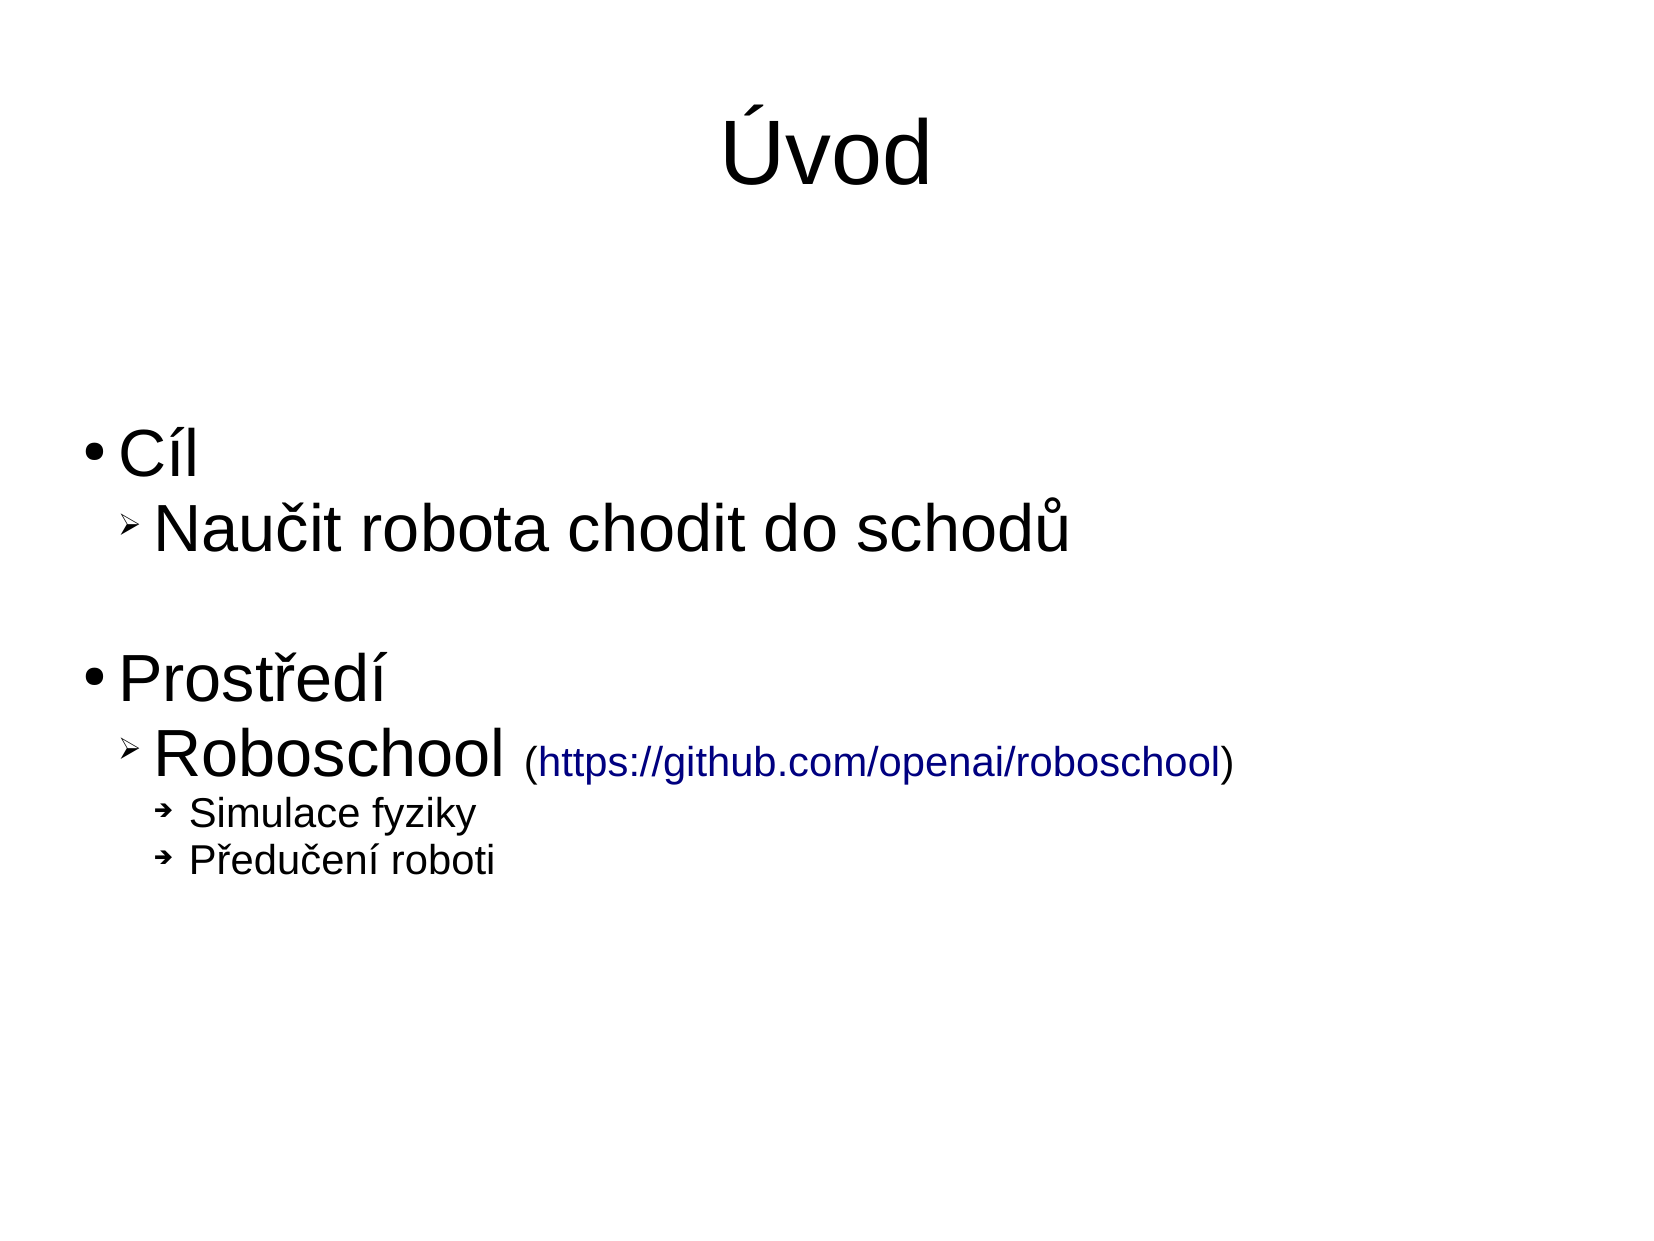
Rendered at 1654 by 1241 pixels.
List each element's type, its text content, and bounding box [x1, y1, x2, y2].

subtitle Cíl Naučit robota chodit do schodů Prostředí Roboschool (https://github.com/openai/roboschool) Simulace fyziky Předučení roboti [82, 290, 1571, 1010]
title Úvod [82, 49, 1571, 257]
